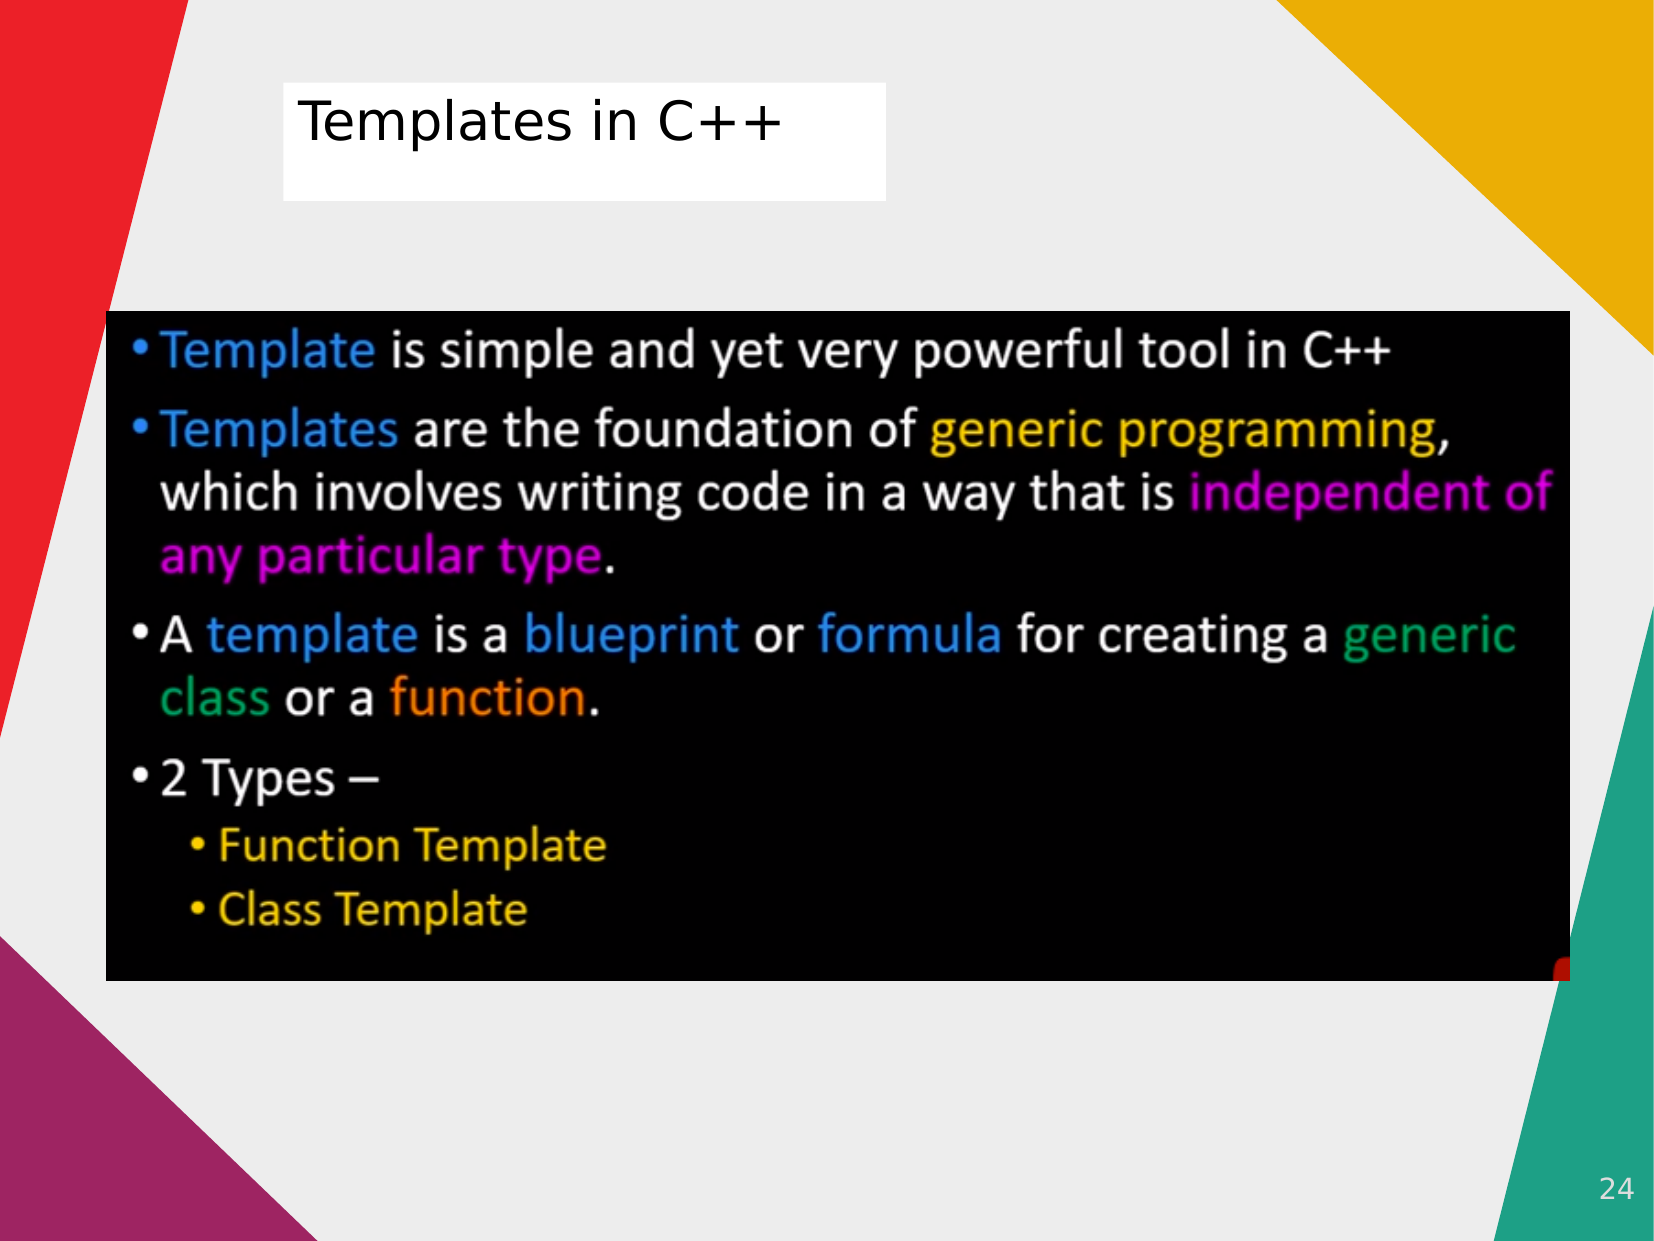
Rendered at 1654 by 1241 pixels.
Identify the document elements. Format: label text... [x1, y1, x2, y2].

picture [106, 311, 1570, 981]
text_box Templates in C++ [283, 82, 886, 201]
